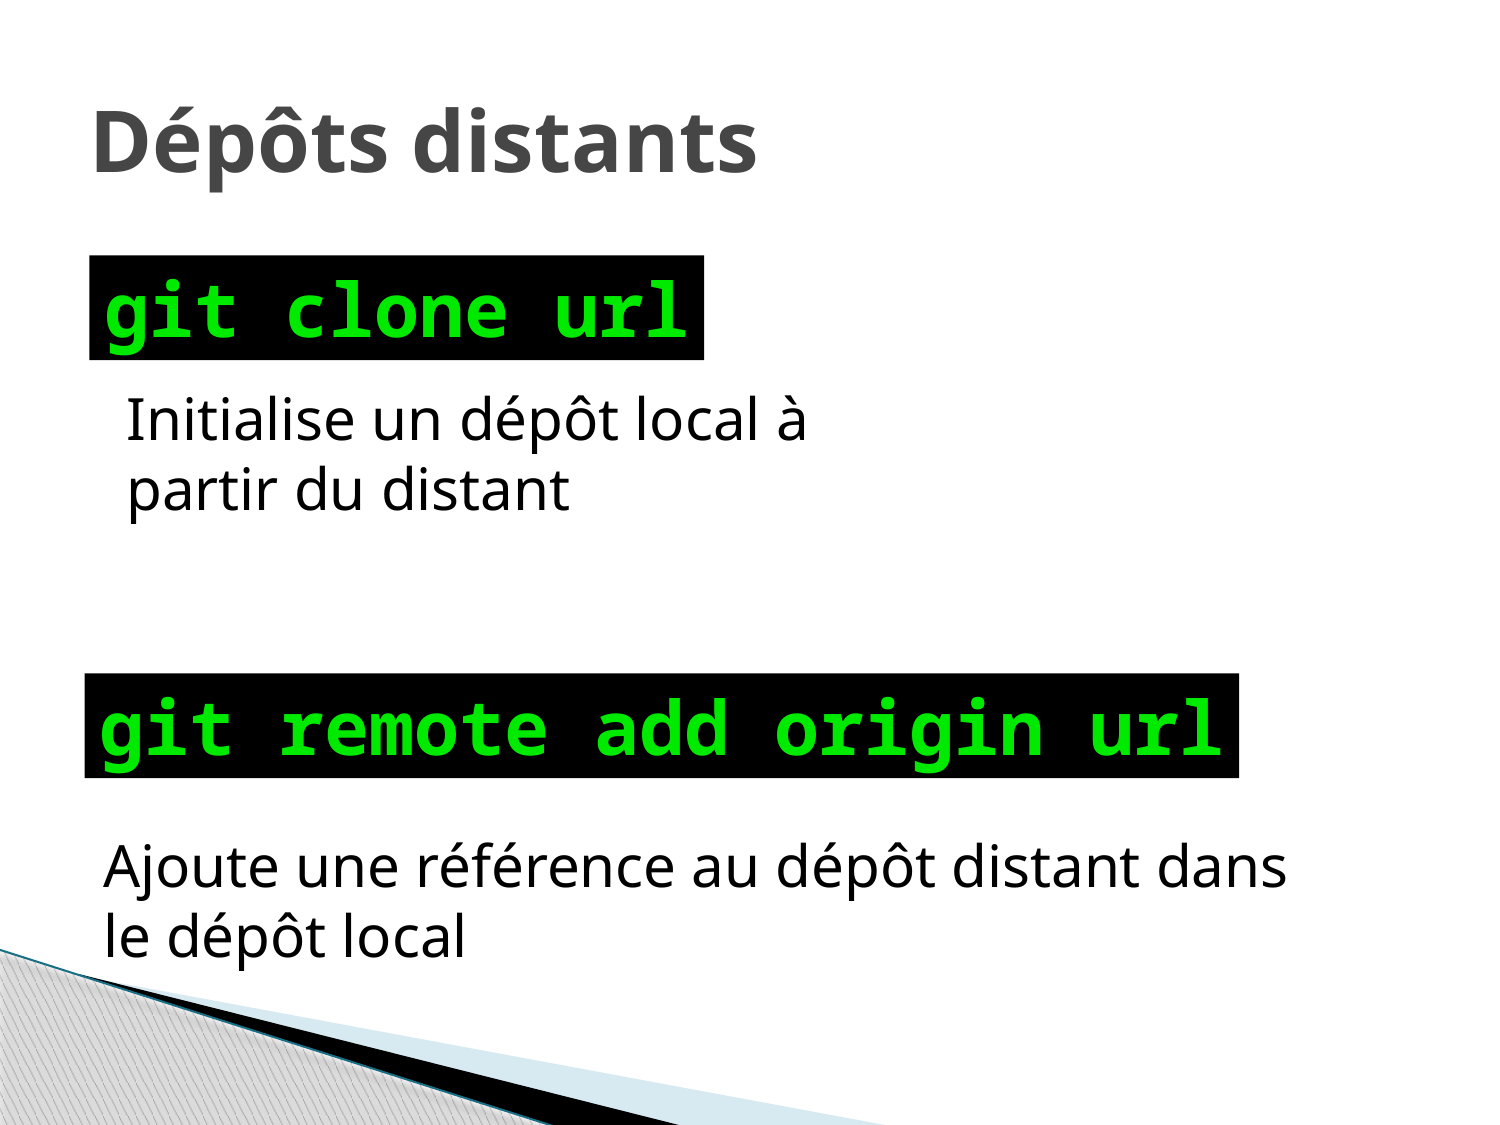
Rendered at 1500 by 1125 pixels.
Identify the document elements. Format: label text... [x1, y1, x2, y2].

text_box Ajoute une référence au dépôt distant dans le dépôt local [88, 822, 1306, 978]
text_box git remote add origin url [84, 673, 1240, 779]
title Dépôts distants [75, 45, 1425, 233]
text_box git clone url [89, 255, 705, 361]
text_box Initialise un dépôt local à partir du distant [111, 374, 880, 530]
